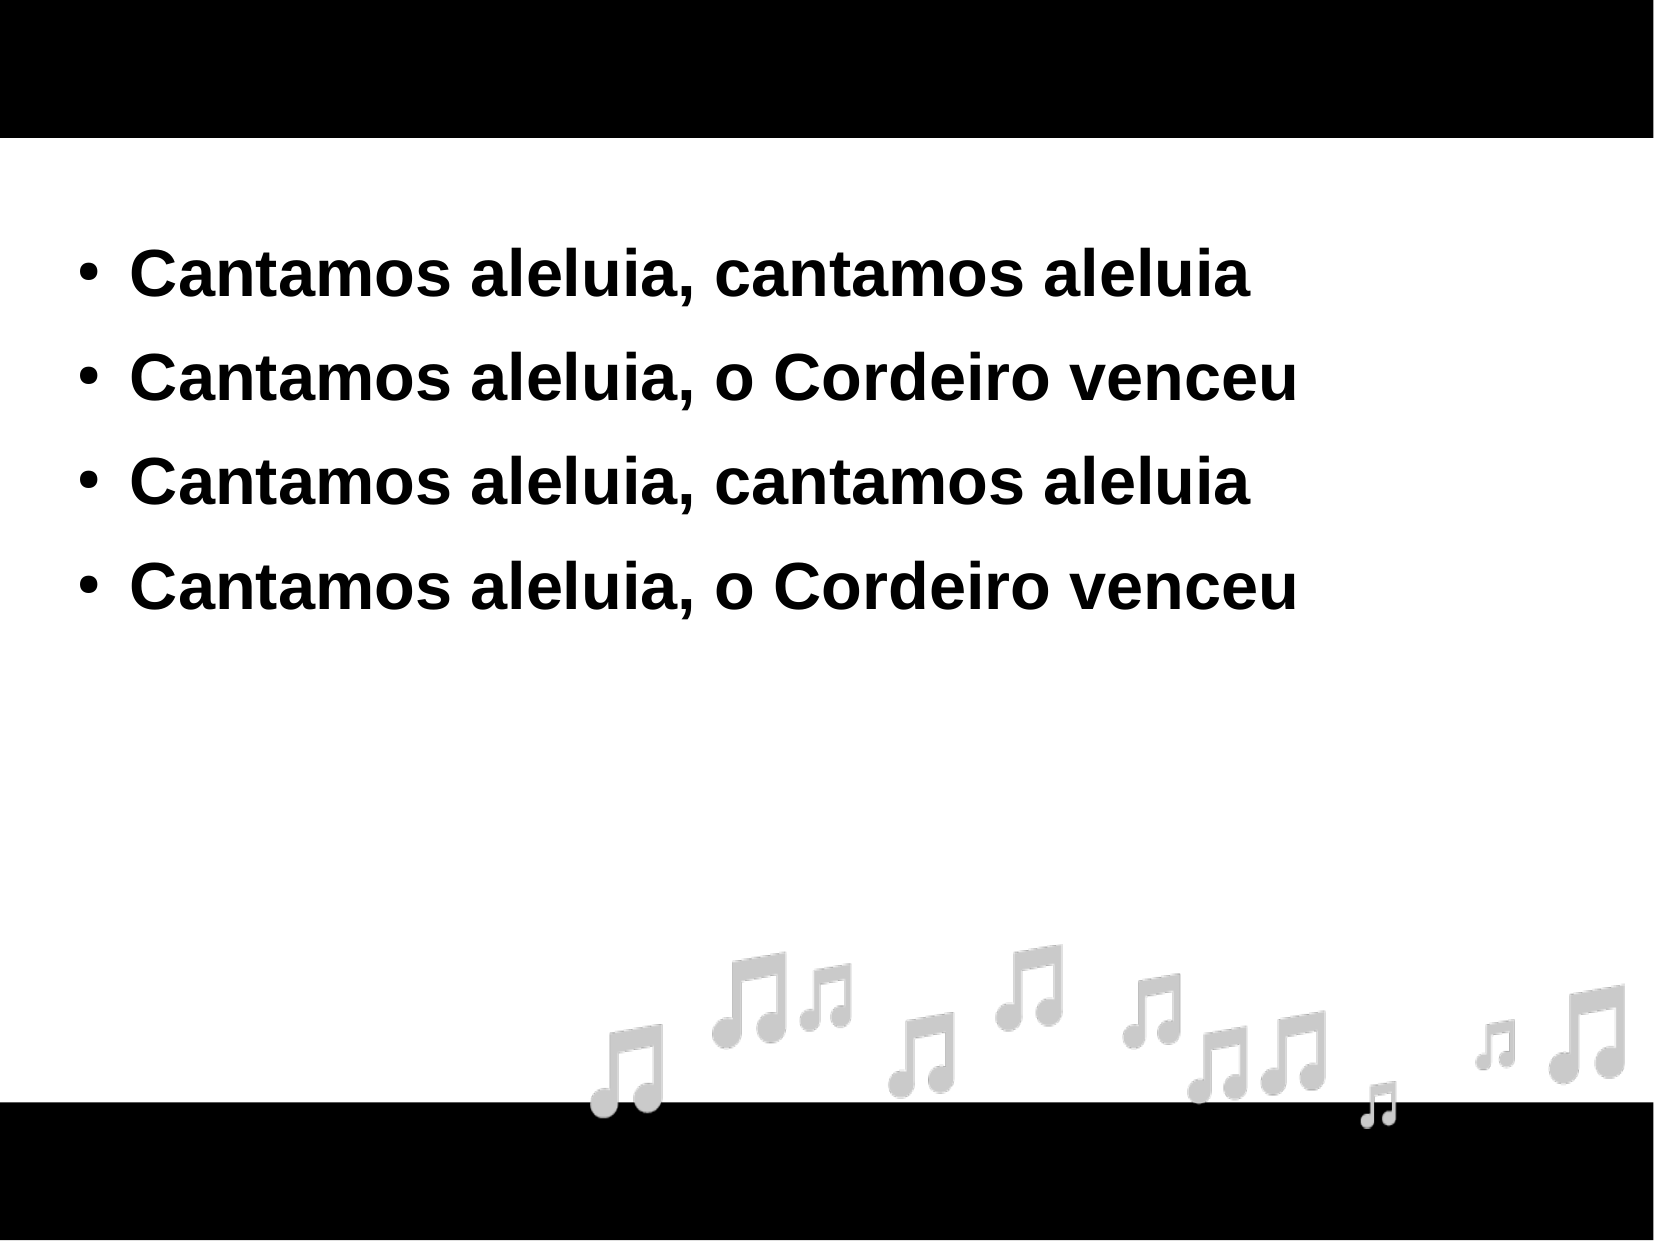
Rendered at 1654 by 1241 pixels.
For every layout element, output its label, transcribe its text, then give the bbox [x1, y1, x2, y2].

list Cantamos aleluia, cantamos aleluia Cantamos aleluia, o Cordeiro venceu Cantamos aleluia, cantamos aleluia Cantamos aleluia, o Cordeiro venceu [59, 236, 1595, 1024]
